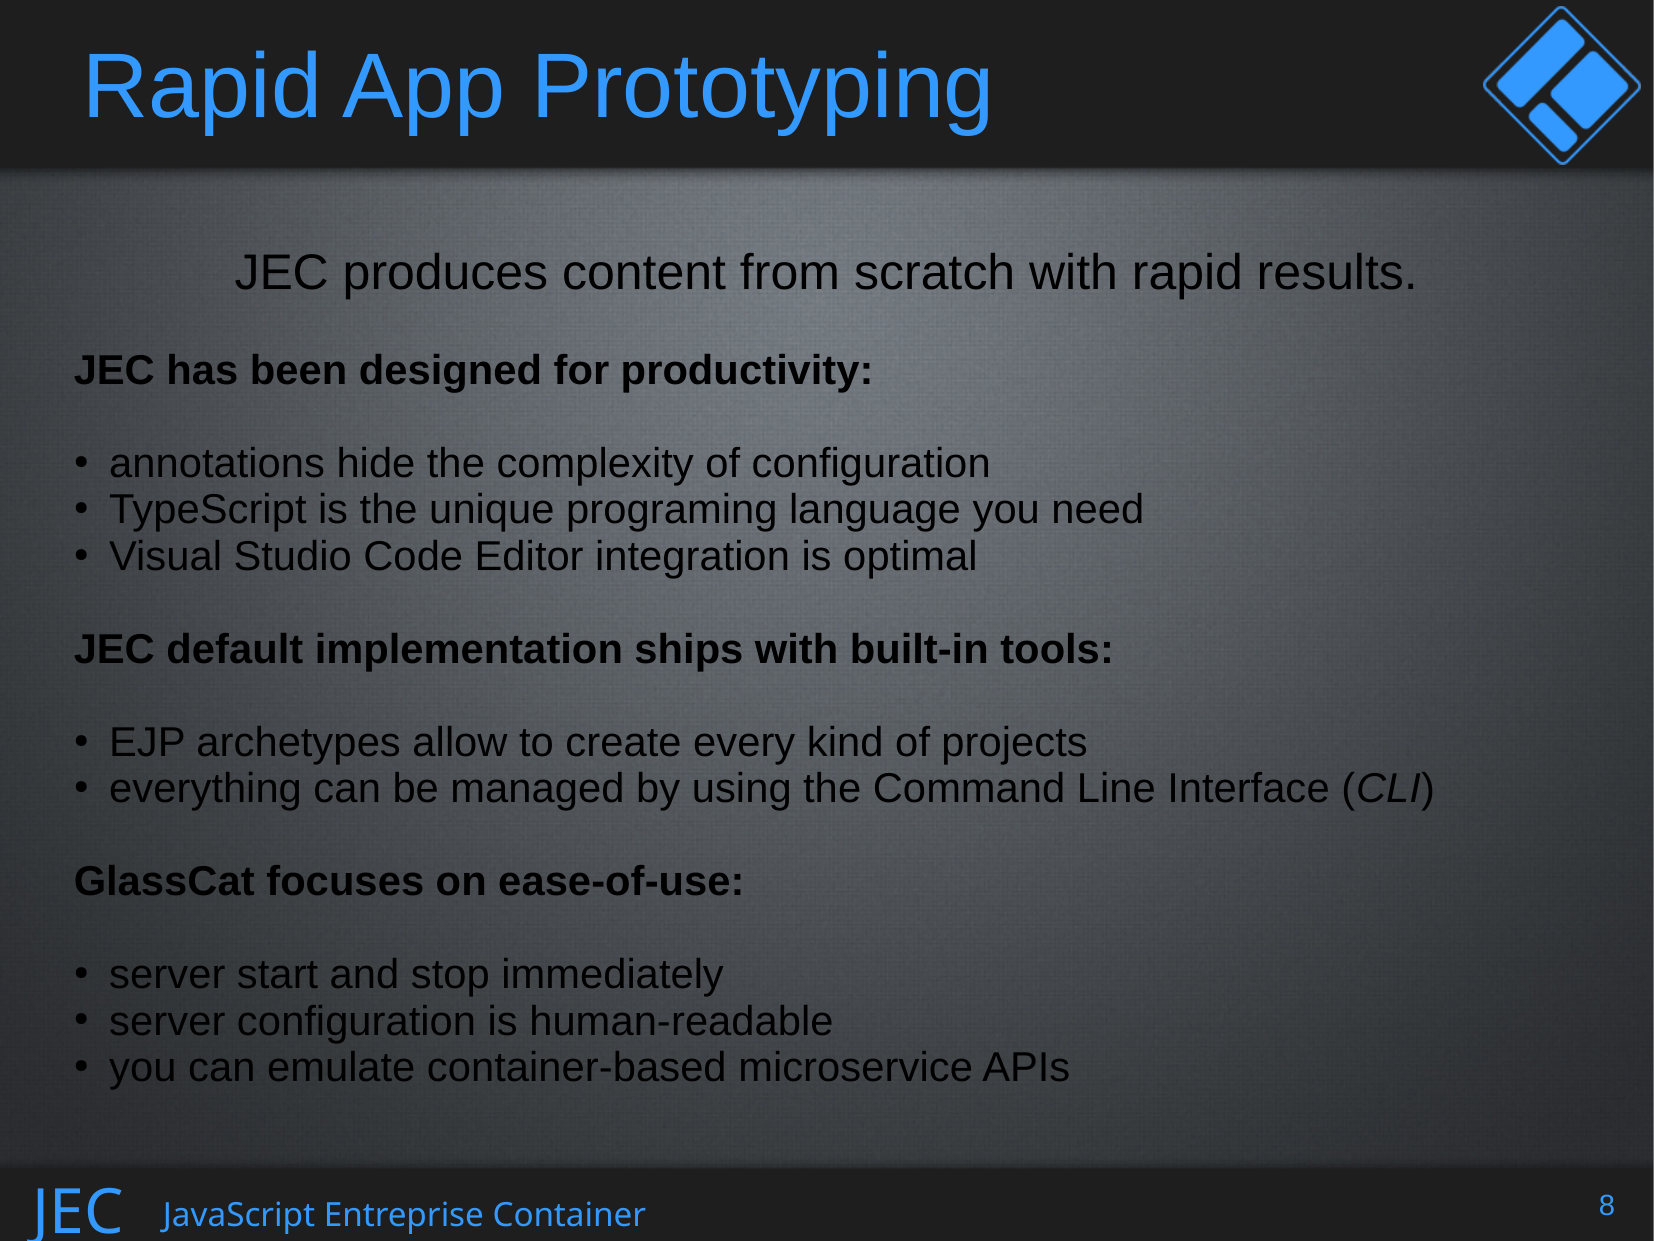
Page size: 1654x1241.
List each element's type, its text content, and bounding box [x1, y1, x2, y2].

text_box JEC [17, 1159, 149, 1241]
picture [0, 0, 1654, 1241]
text_box 8 [744, 1181, 1630, 1229]
title Rapid App Prototyping [82, 23, 1441, 147]
text_box JEC produces content from scratch with rapid results. JEC has been designed for productivity: annotations hide the complexity of configuration TypeScript is the unique programing language you need Visual Studio Code Editor integration is optimal JEC default implementation ships with built-in tools: EJP archetypes allow to create every kind of projects everything can be managed by using the Command Line Interface (CLI) GlassCat focuses on ease-of-use: server start and stop immediately server configuration is human-readable you can emulate container-based microservice APIs [59, 236, 1595, 1106]
text_box JavaScript Entreprise Container [148, 1183, 651, 1241]
